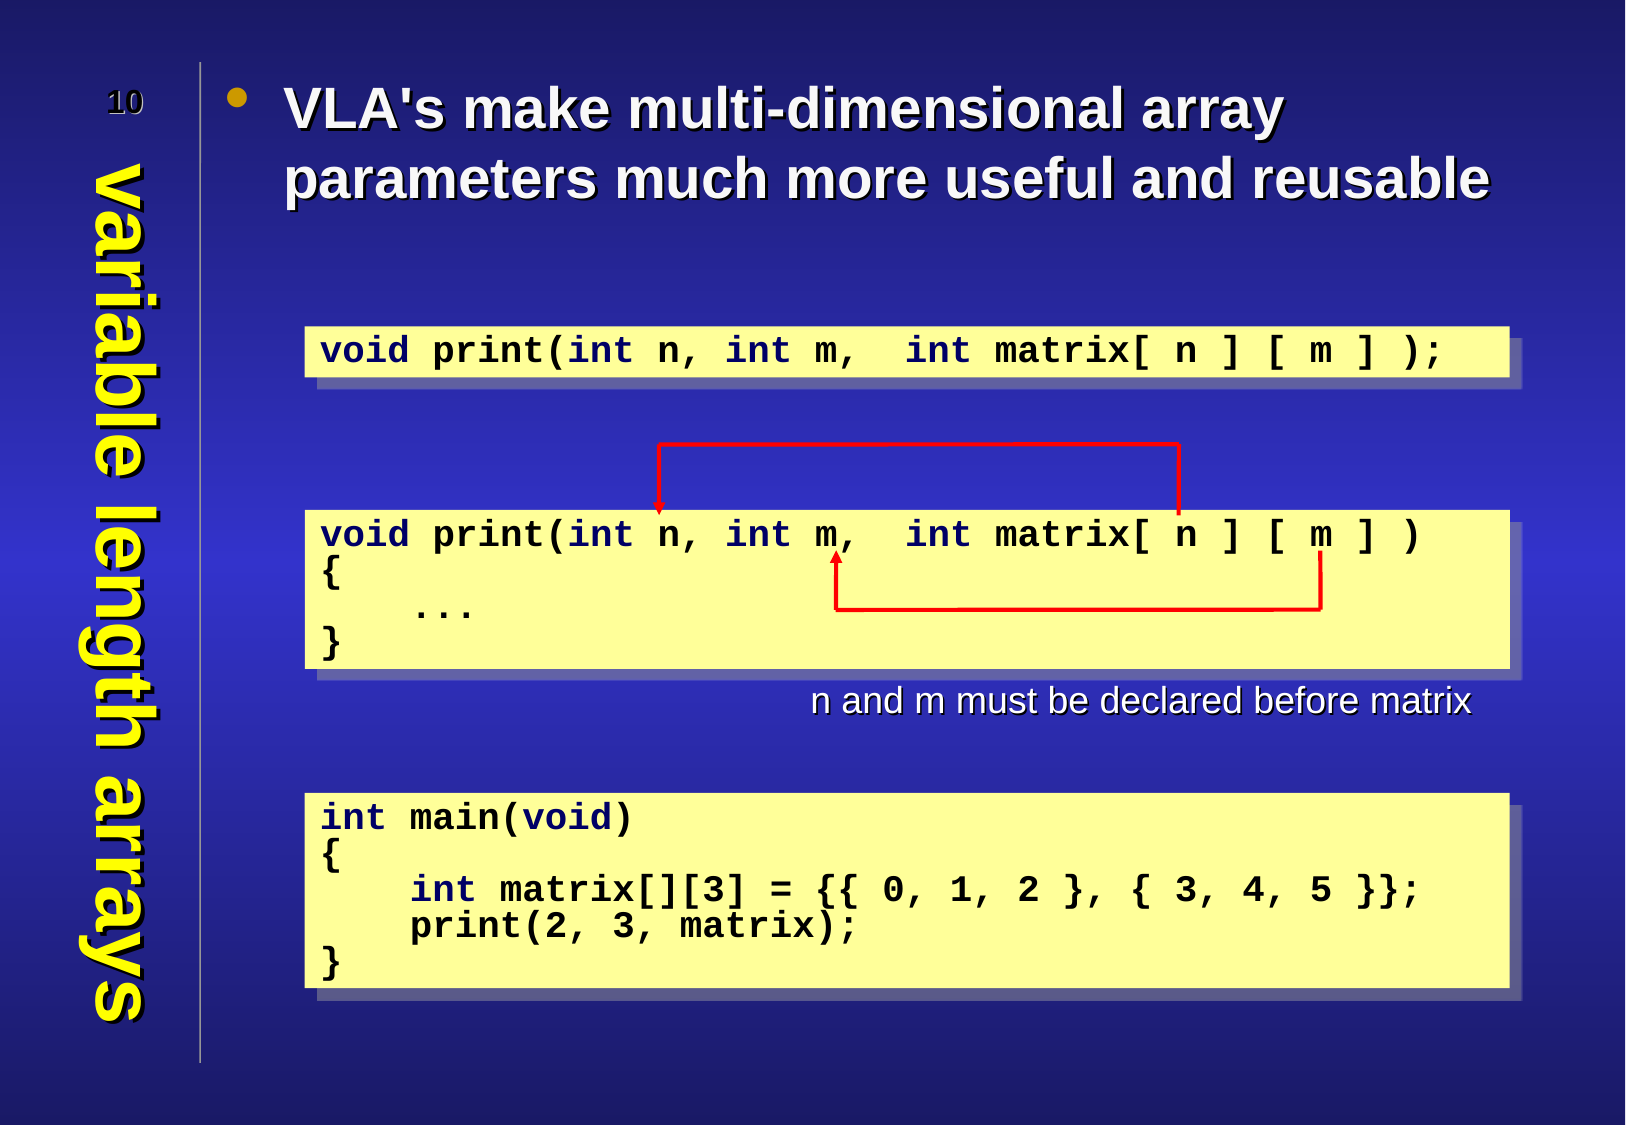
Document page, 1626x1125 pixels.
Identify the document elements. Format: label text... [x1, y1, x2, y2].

text_box void print(int n, int m, int matrix[ n ] [ m ] ) { ... } [304, 509, 1510, 669]
text_box void print(int n, int m, int matrix[ n ] [ m ] ); [304, 326, 1510, 378]
title variable length arrays [50, 125, 188, 1063]
text_box n and m must be declared before matrix [528, 668, 1498, 730]
text_box int main(void) { int matrix[][3] = {{ 0, 1, 2 }, { 3, 4, 5 }}; print(2, 3, matrix); } [304, 792, 1510, 989]
list VLA's make multi-dimensional array parameters much more useful and reusable [212, 62, 1550, 1063]
